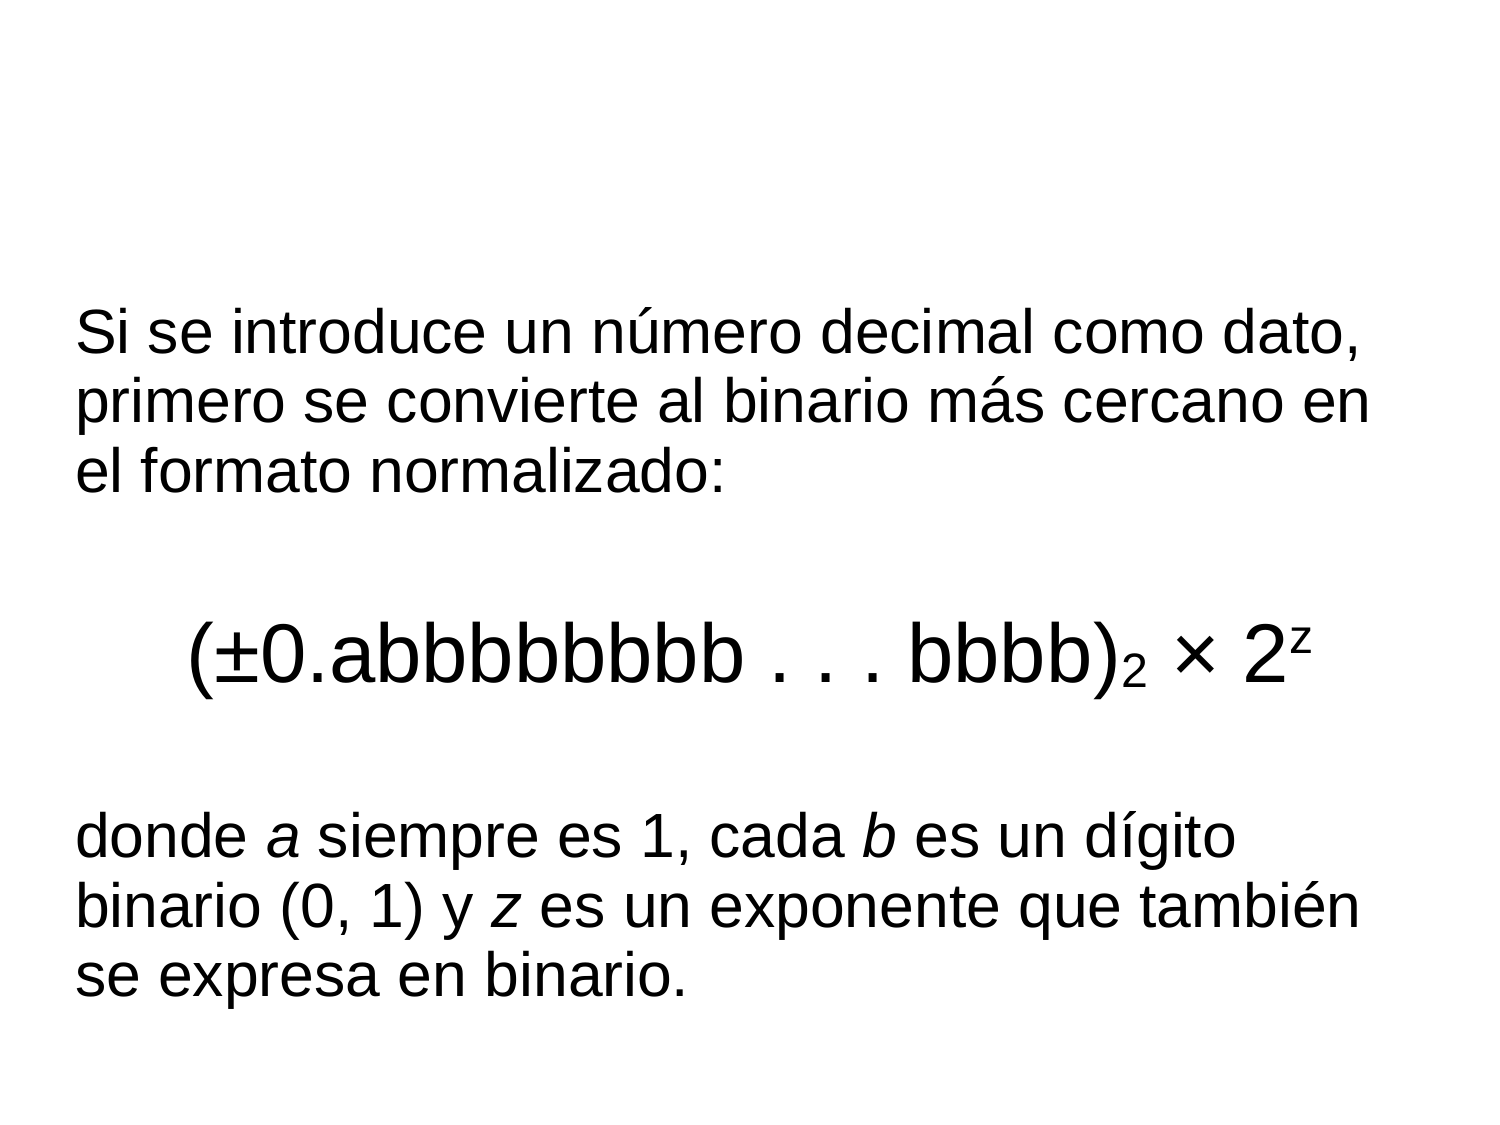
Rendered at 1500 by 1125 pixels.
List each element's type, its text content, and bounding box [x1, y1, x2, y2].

subtitle Si se introduce un número decimal como dato, primero se convierte al binario más cercano en el formato normalizado: (±0.abbbbbbbb . . . bbbb)2 × 2z donde a siempre es 1, cada b es un dígito binario (0, 1) y z es un exponente que también se expresa en binario. [75, 282, 1425, 1025]
